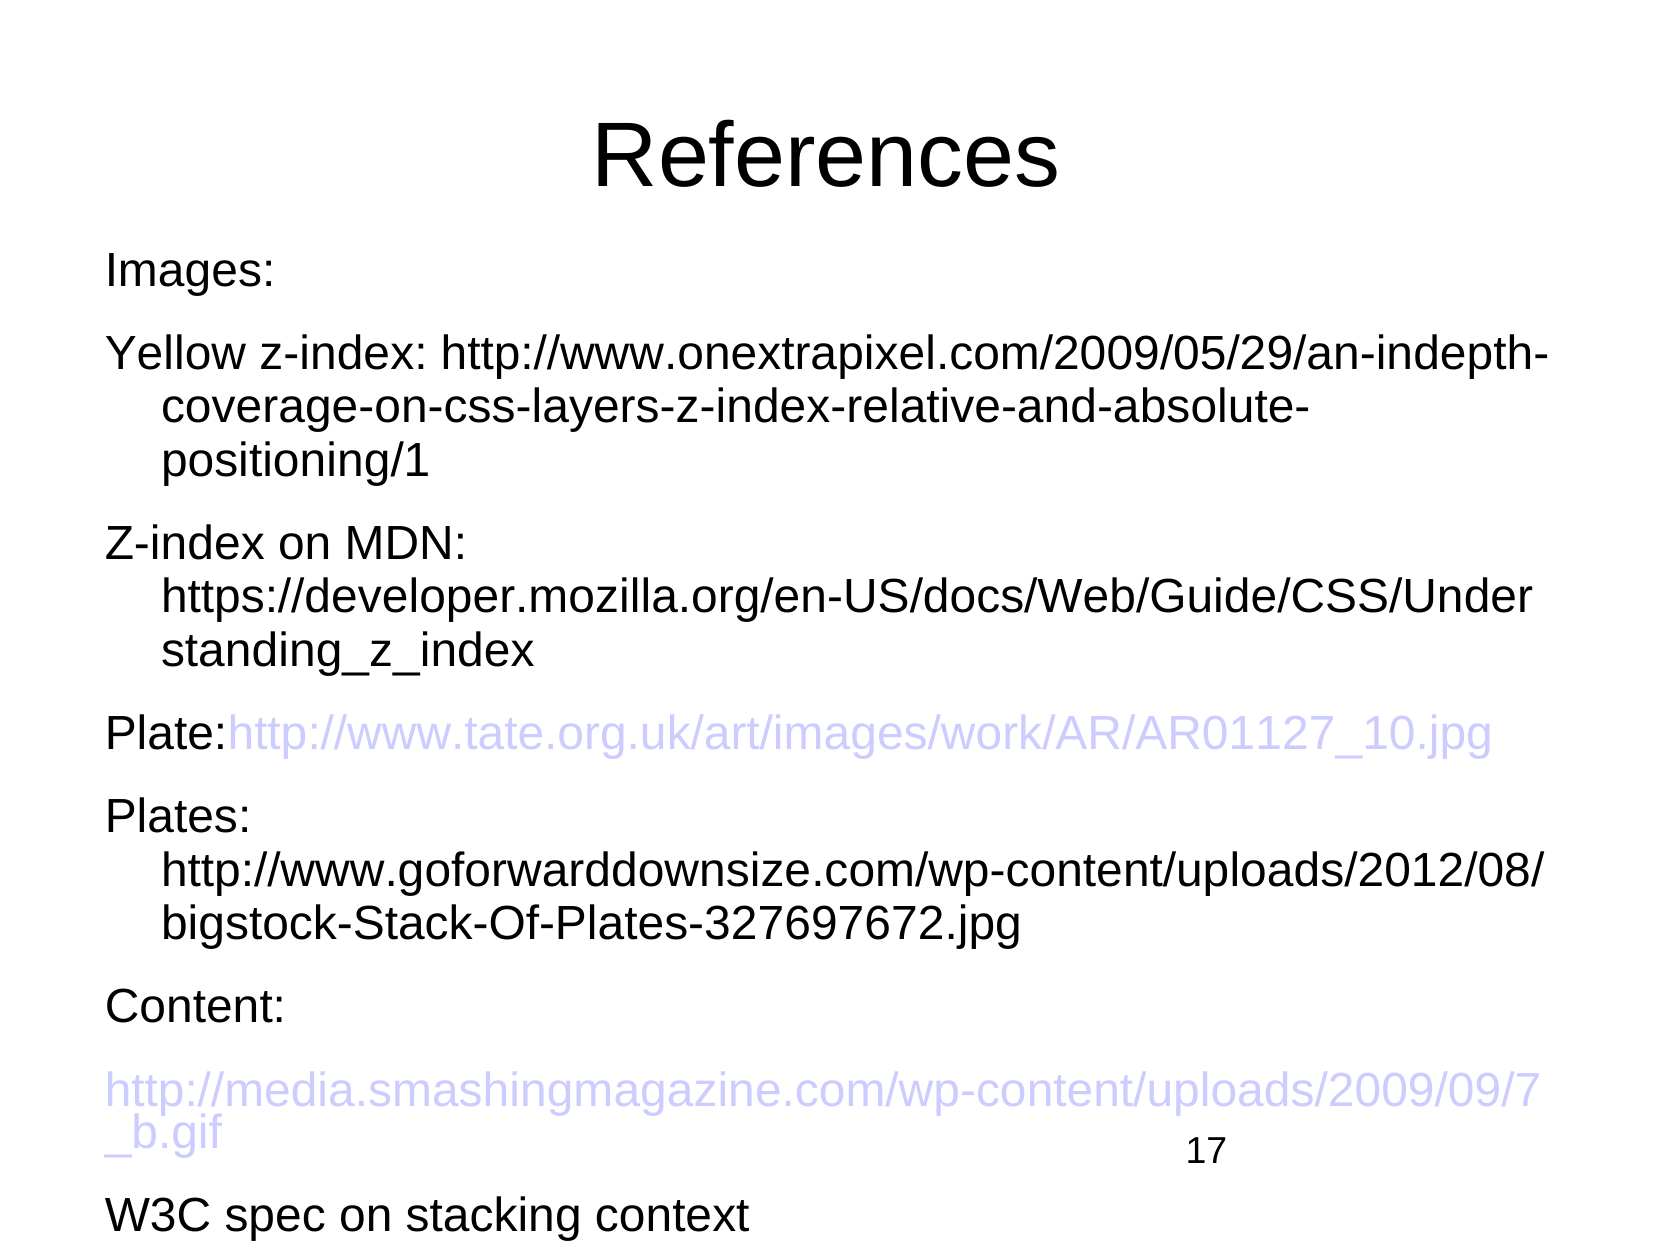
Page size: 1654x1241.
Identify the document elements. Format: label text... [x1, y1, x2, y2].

title References [82, 49, 1571, 257]
list Images: Yellow z-index: http://www.onextrapixel.com/2009/05/29/an-indepth-coverage-on-css-layers-z-index-relative-and-absolute-positioning/1 Z-index on MDN: https://developer.mozilla.org/en-US/docs/Web/Guide/CSS/Understanding_z_index Plate:http://www.tate.org.uk/art/images/work/AR/AR01127_10.jpg Plates: http://www.goforwarddownsize.com/wp-content/uploads/2012/08/bigstock-Stack-Of-Plates-327697672.jpg Content: http://media.smashingmagazine.com/wp-content/uploads/2009/09/7_b.gif W3C spec on stacking context http://www.w3.org/TR/CSS2/zindex.html Smashing magazine: http://coding.smashingmagazine.com/2009/09/15/the-z-index-css-property-a-comprehensive-look/ Troubleshoting css http://tympanus.net/codrops/2013/07/17/troubleshooting-css/#article-z-index Css wiki: http://css-discuss.incutio.com/wiki/Overlapping_And_ZIndex Sitepoint: http://reference.sitepoint.com/css/stacking Webstuts: http://webdesign.tutsplus.com/articles/what-you-may-not-know-about-the-z-index-property--webdesign-16892 [104, 240, 1560, 1241]
